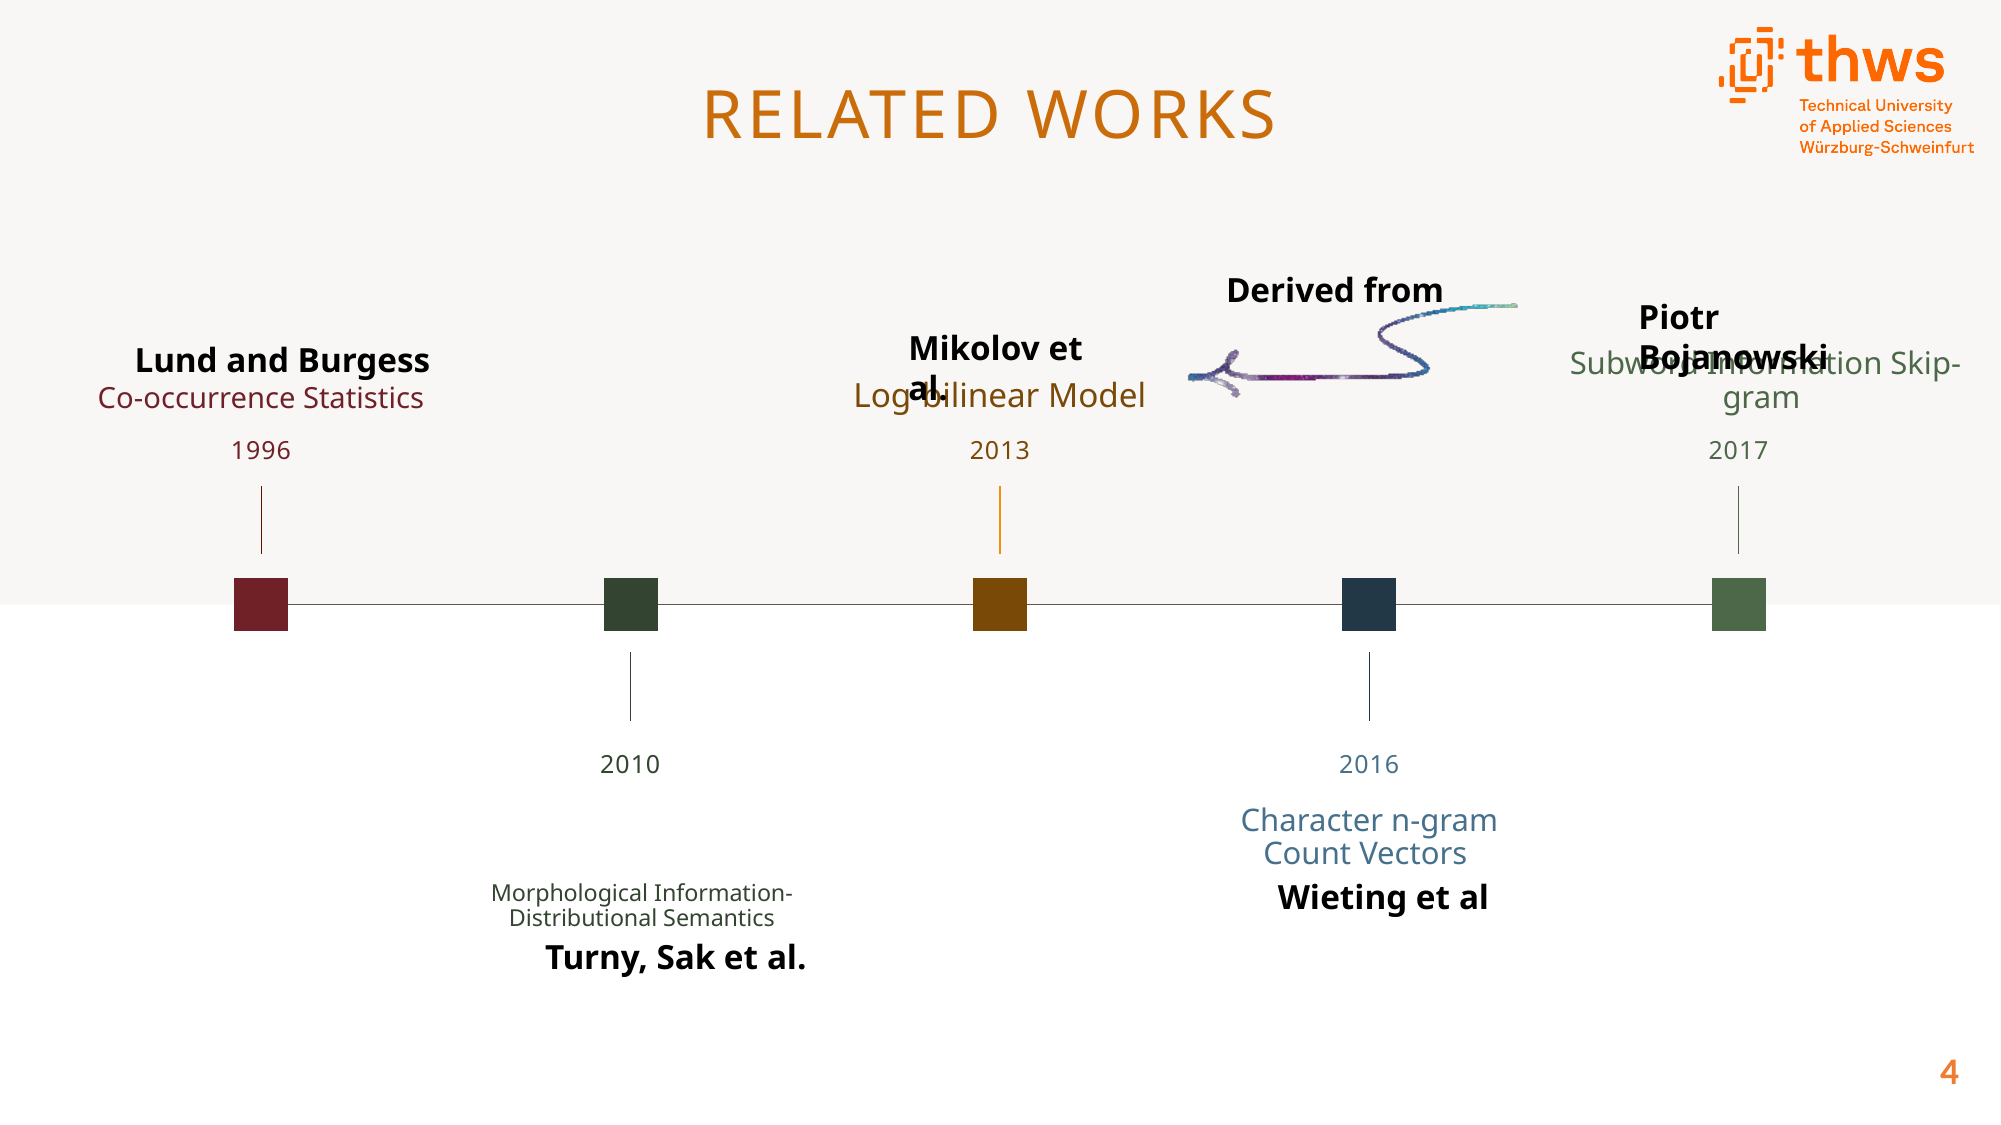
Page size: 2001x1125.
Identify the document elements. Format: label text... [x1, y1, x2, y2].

text_box Lund and Burgess [119, 332, 615, 388]
list Co-occurrence Statistics [76, 340, 446, 423]
text_box Mikolov et al. [893, 320, 1142, 376]
list Character n-gram Count Vectors [1184, 796, 1554, 879]
text_box Derived from [1211, 261, 1491, 318]
list Subword Information Skip-gram [1554, 340, 1977, 423]
list 2017 [1554, 423, 1924, 475]
text_box 4 [1925, 1039, 2000, 1100]
picture [1702, 10, 2000, 178]
text_box Piotr Bojanowski [1623, 288, 1924, 345]
list 1996 [76, 423, 446, 475]
list 2013 [815, 423, 1185, 475]
picture [1181, 297, 1525, 403]
list Log-bilinear Model [815, 340, 1185, 423]
list 2016 [1184, 736, 1554, 788]
list 2010 [445, 736, 815, 788]
title Related Works [137, 73, 1702, 167]
text_box Turny, Sak et al. [530, 928, 929, 985]
text_box Wieting et al [1263, 868, 1564, 924]
list Morphological Information-Distributional Semantics [457, 857, 827, 940]
